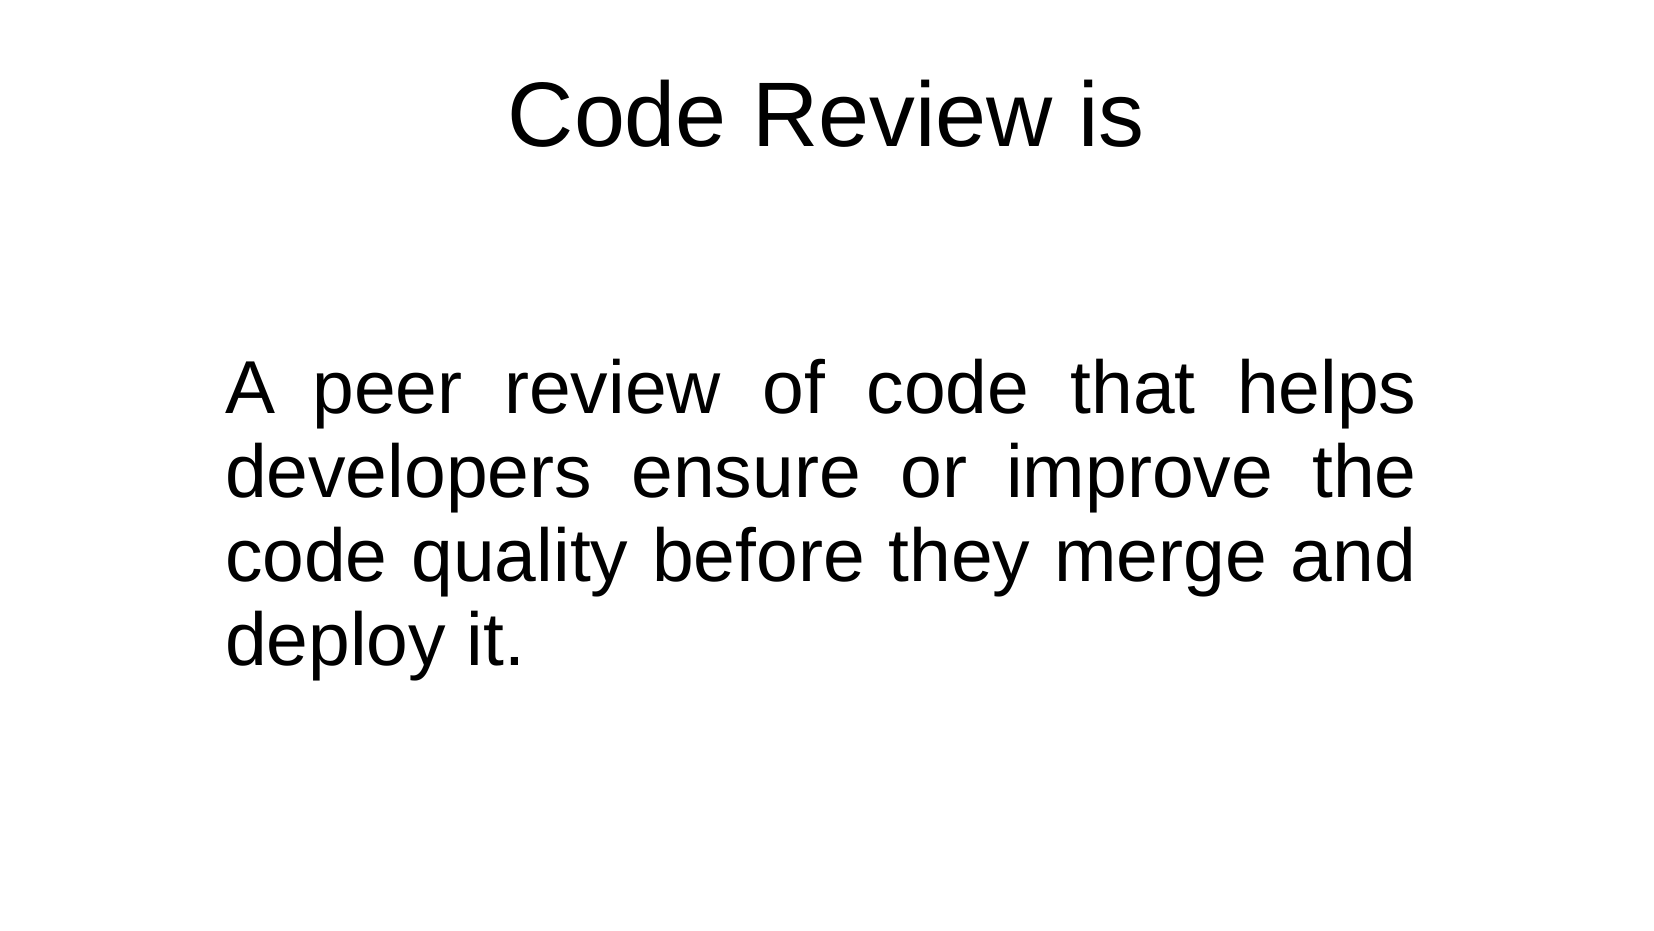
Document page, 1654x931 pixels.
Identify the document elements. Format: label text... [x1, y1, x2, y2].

subtitle A peer review of code that helps developers ensure or improve the code quality before they merge and deploy it. [225, 202, 1418, 826]
title Code Review is [82, 37, 1571, 193]
